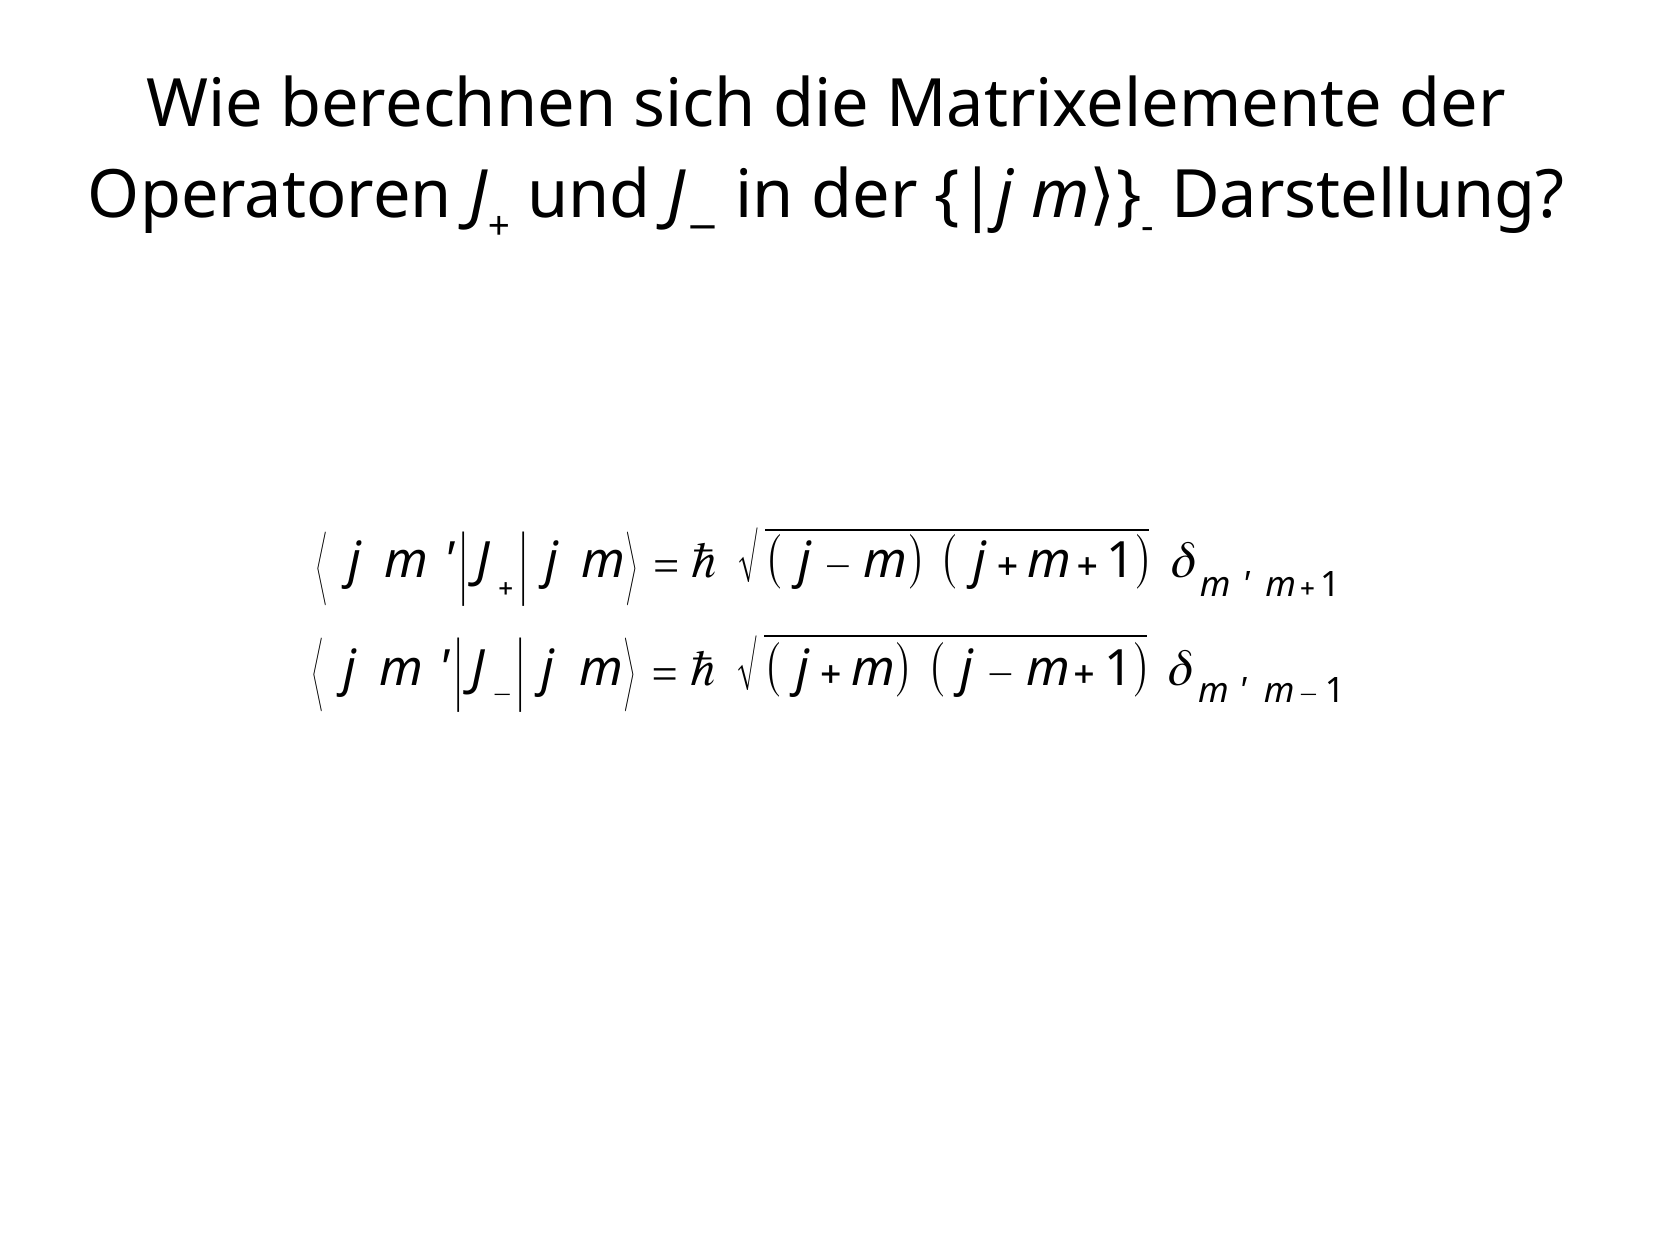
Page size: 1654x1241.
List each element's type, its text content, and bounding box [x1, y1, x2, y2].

chart [305, 526, 1348, 715]
title Wie berechnen sich die Matrixelemente der Operatoren J+ und J− in der {|j m⟩}- Darstellung? [82, 49, 1571, 257]
